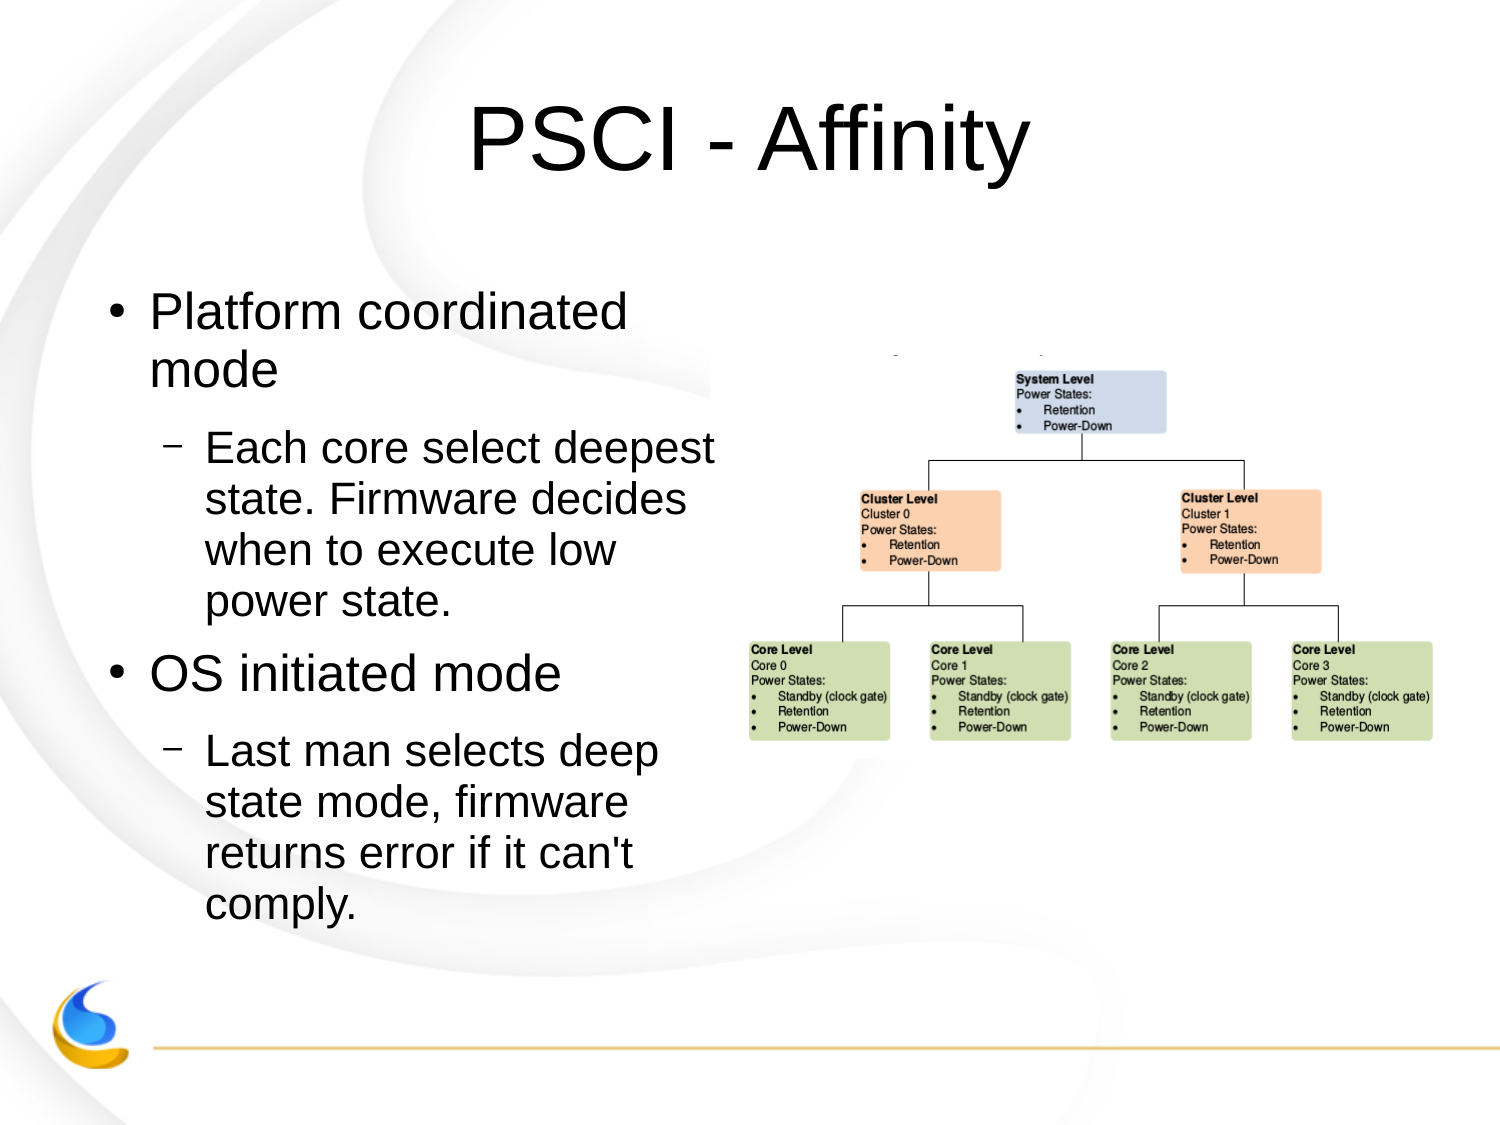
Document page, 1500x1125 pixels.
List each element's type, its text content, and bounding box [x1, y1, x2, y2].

title PSCI - Affinity [75, 44, 1425, 233]
list Platform coordinated mode Each core select deepest state. Firmware decides when to execute low power state. OS initiated mode Last man selects deep state mode, firmware returns error if it can't comply. [94, 282, 753, 936]
picture [0, 0, 1500, 1125]
